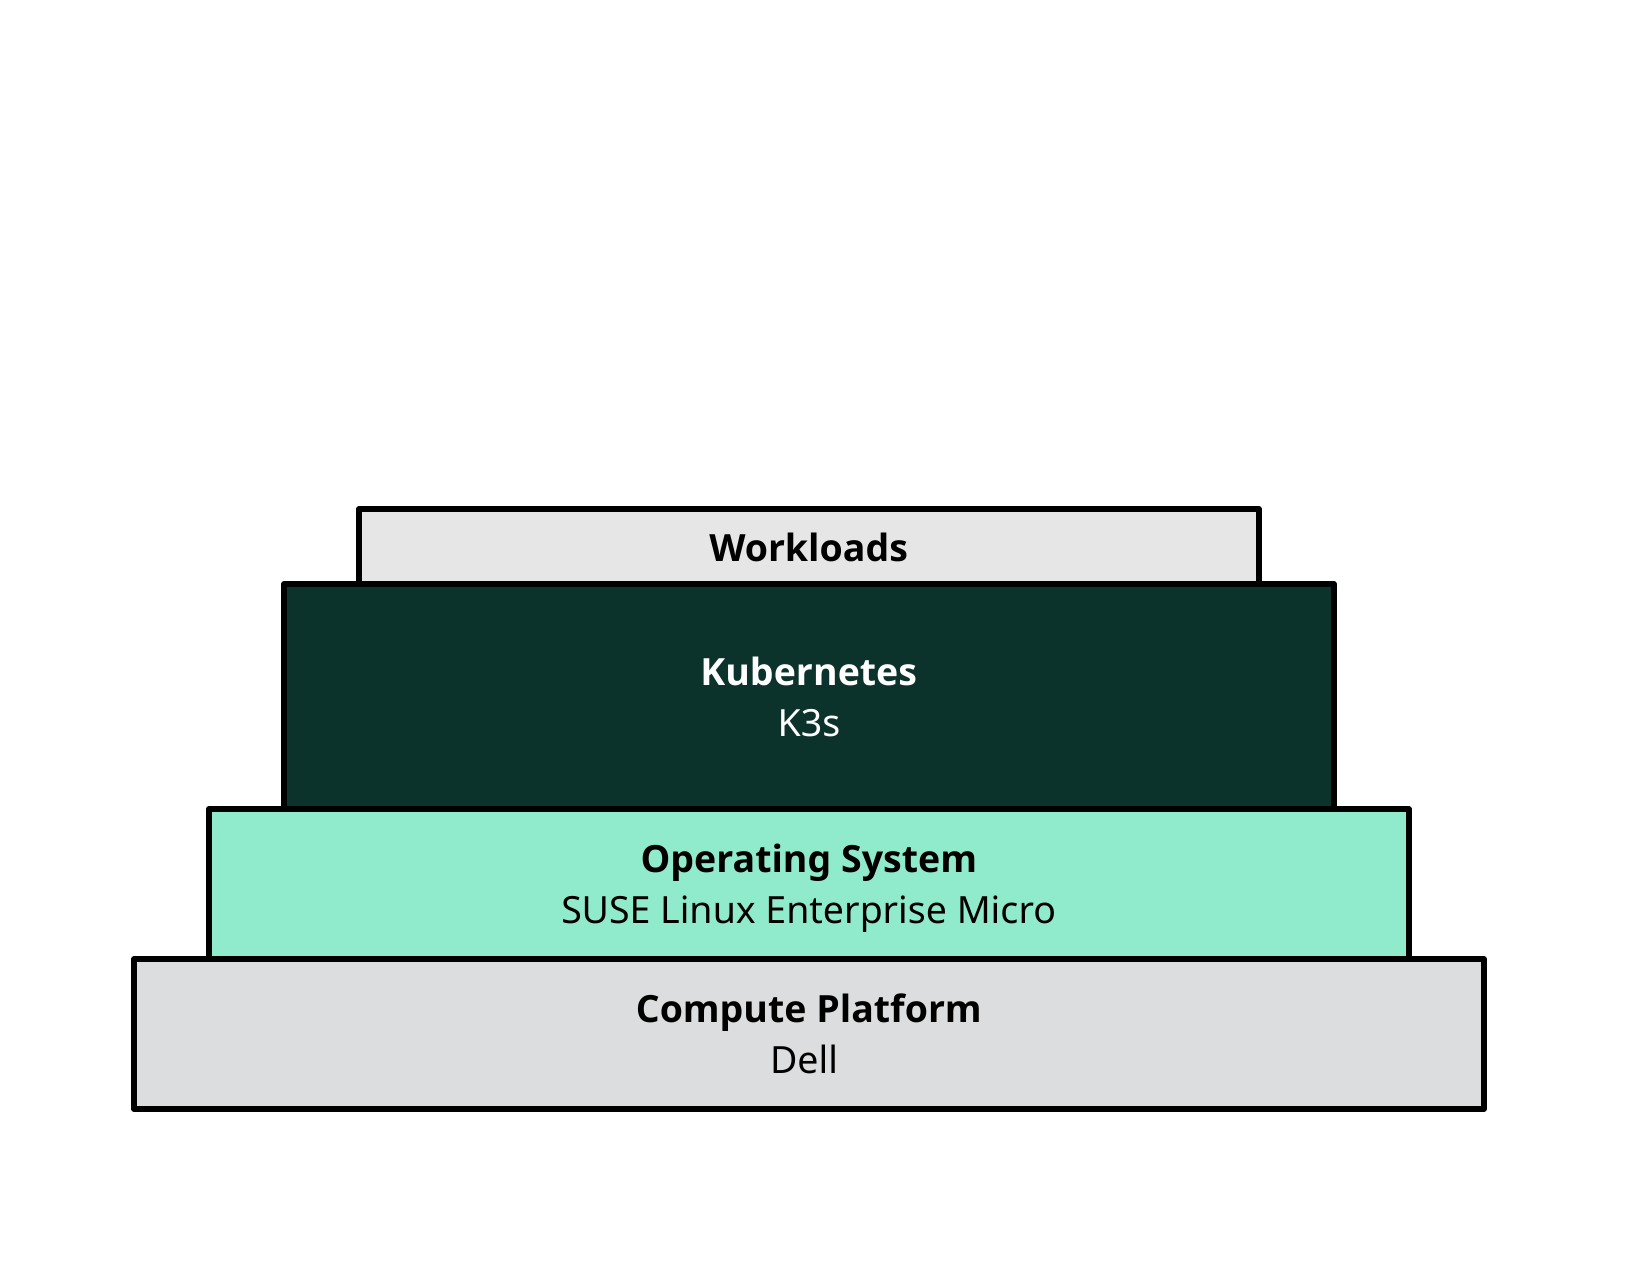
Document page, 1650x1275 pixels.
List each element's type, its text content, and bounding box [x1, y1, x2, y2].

text_box Kubernetes K3s [283, 583, 1334, 809]
text_box Operating System SUSE Linux Enterprise Micro [208, 809, 1409, 960]
text_box Workloads [358, 508, 1259, 584]
text_box Compute Platform Dell [133, 958, 1484, 1109]
